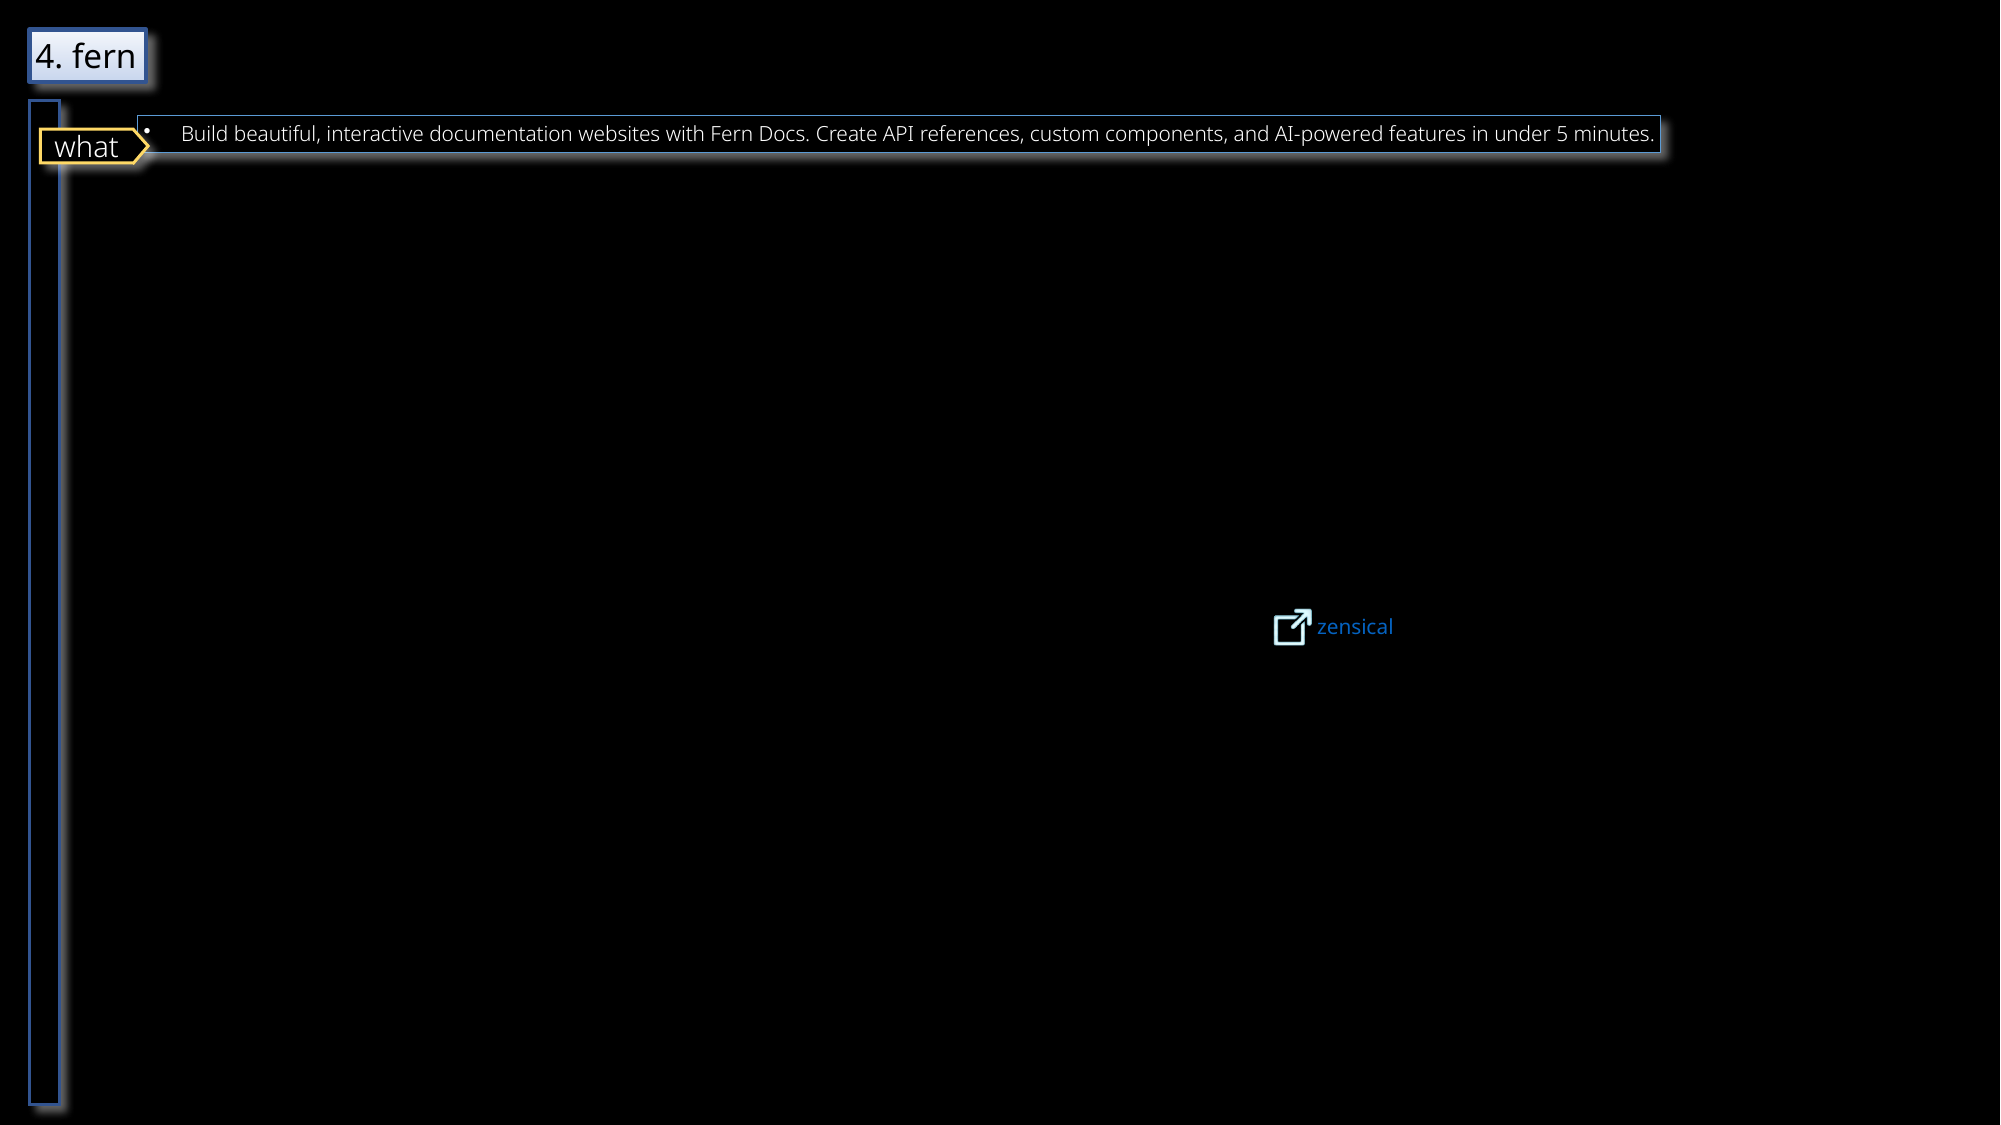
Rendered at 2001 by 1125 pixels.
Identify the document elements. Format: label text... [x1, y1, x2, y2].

picture [1269, 604, 1316, 650]
text_box Build beautiful, interactive documentation websites with Fern Docs. Create API references, custom components, and AI-powered features in under 5 minutes. [137, 115, 1661, 153]
text_box [29, 100, 60, 1105]
title 4. fern [29, 29, 147, 82]
text_box zensical [1316, 606, 1409, 650]
text_box what [40, 129, 149, 164]
